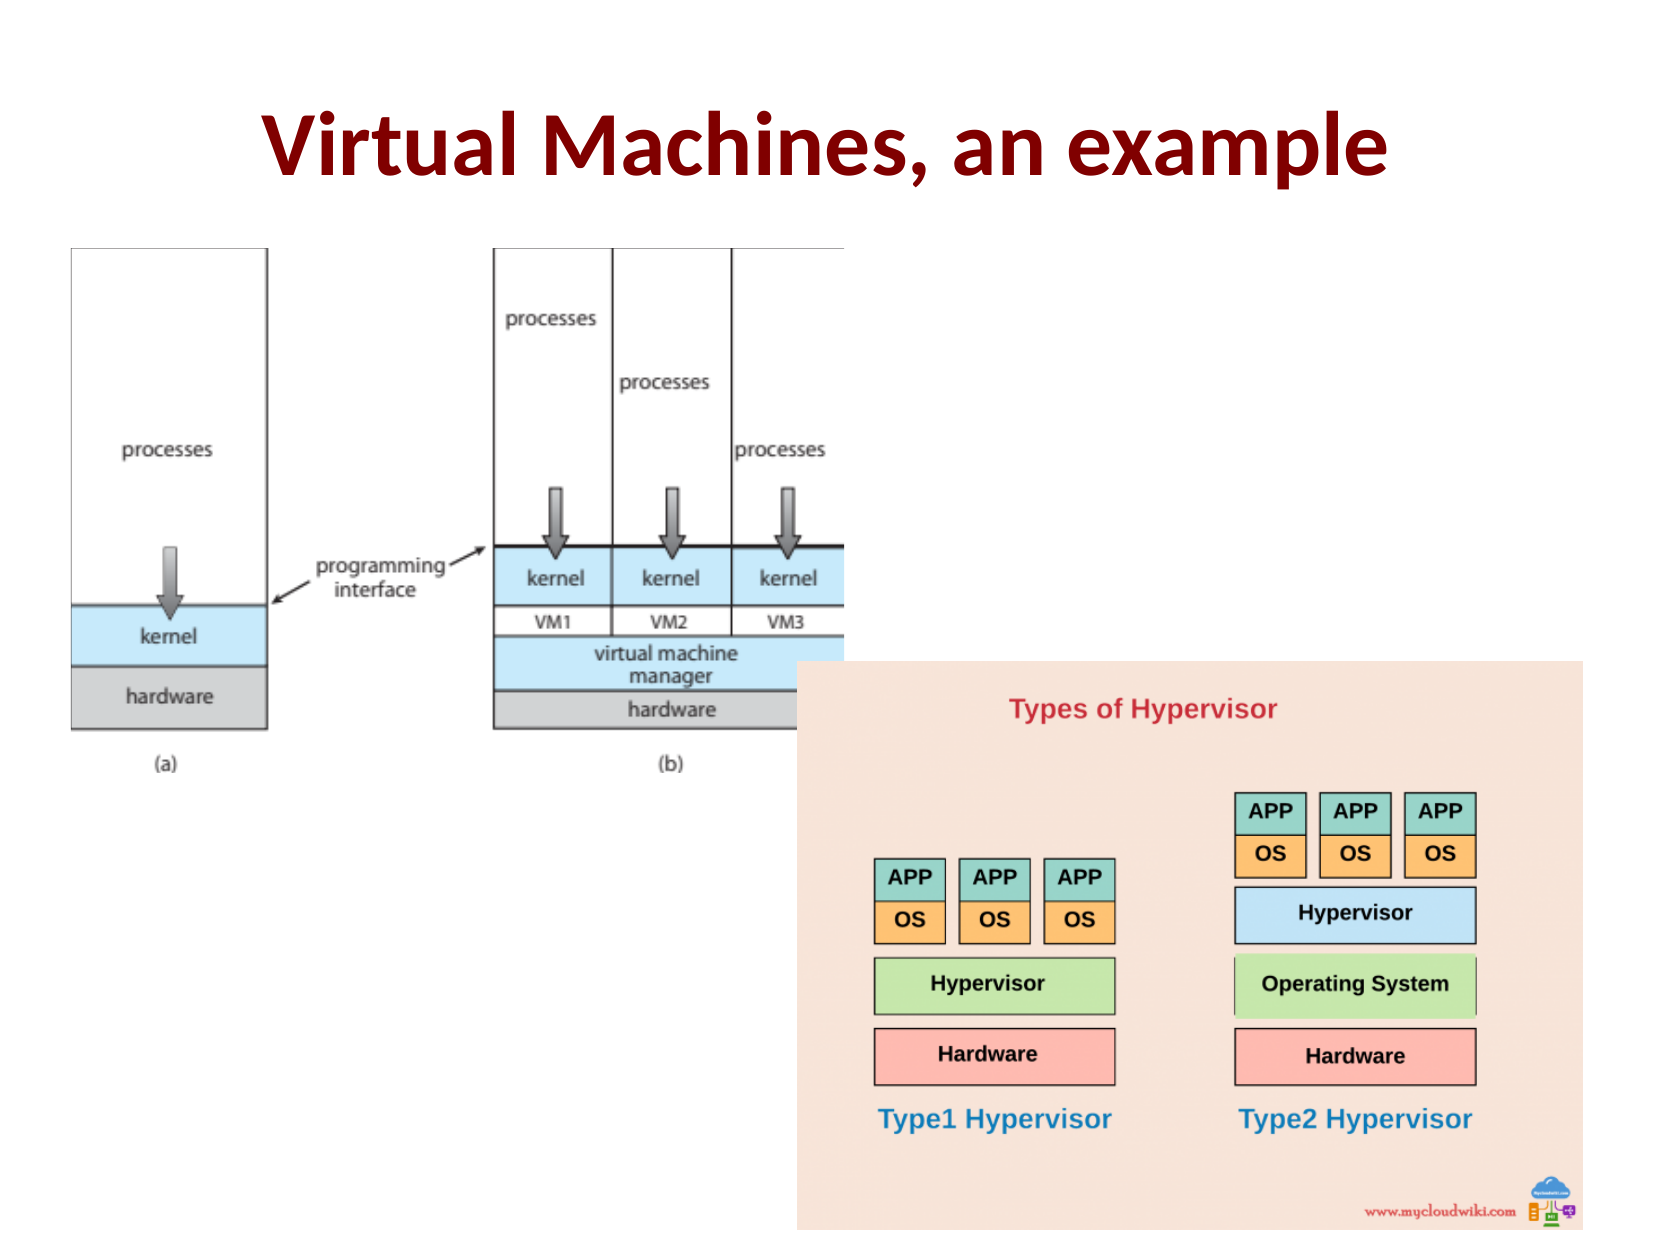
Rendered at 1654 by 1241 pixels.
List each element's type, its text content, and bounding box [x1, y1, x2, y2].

title Virtual Machines, an example [82, 49, 1571, 257]
picture [70, 248, 1583, 1230]
